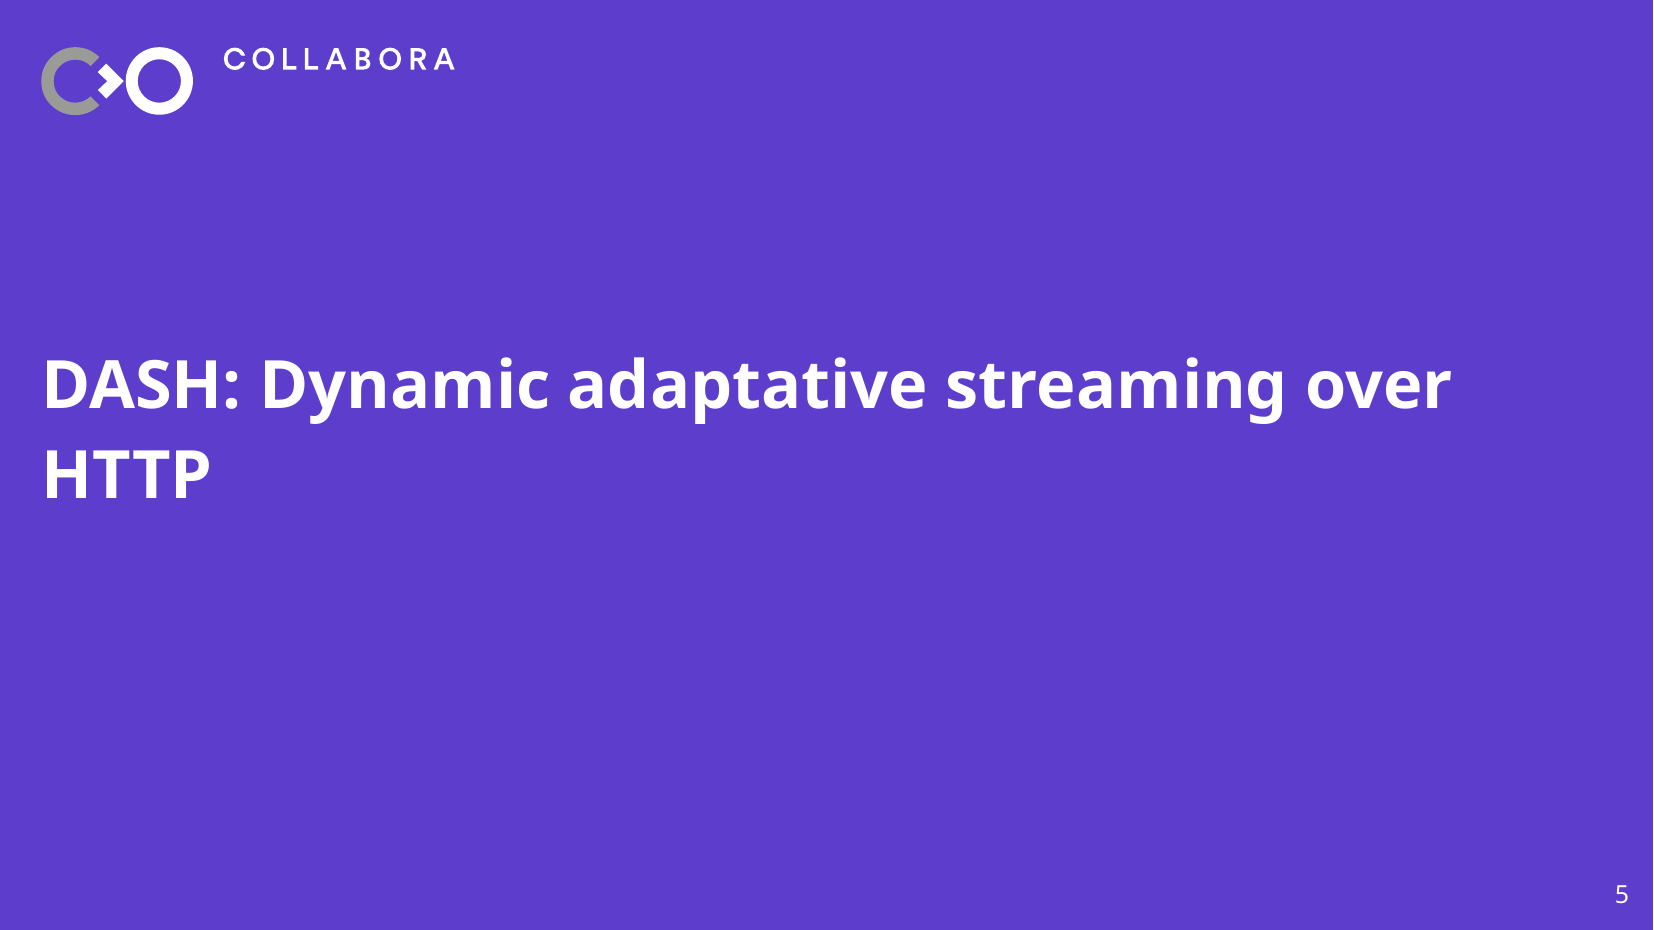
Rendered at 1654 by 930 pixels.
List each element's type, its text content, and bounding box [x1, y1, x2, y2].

title DASH: Dynamic adaptative streaming over HTTP [41, 292, 1529, 563]
